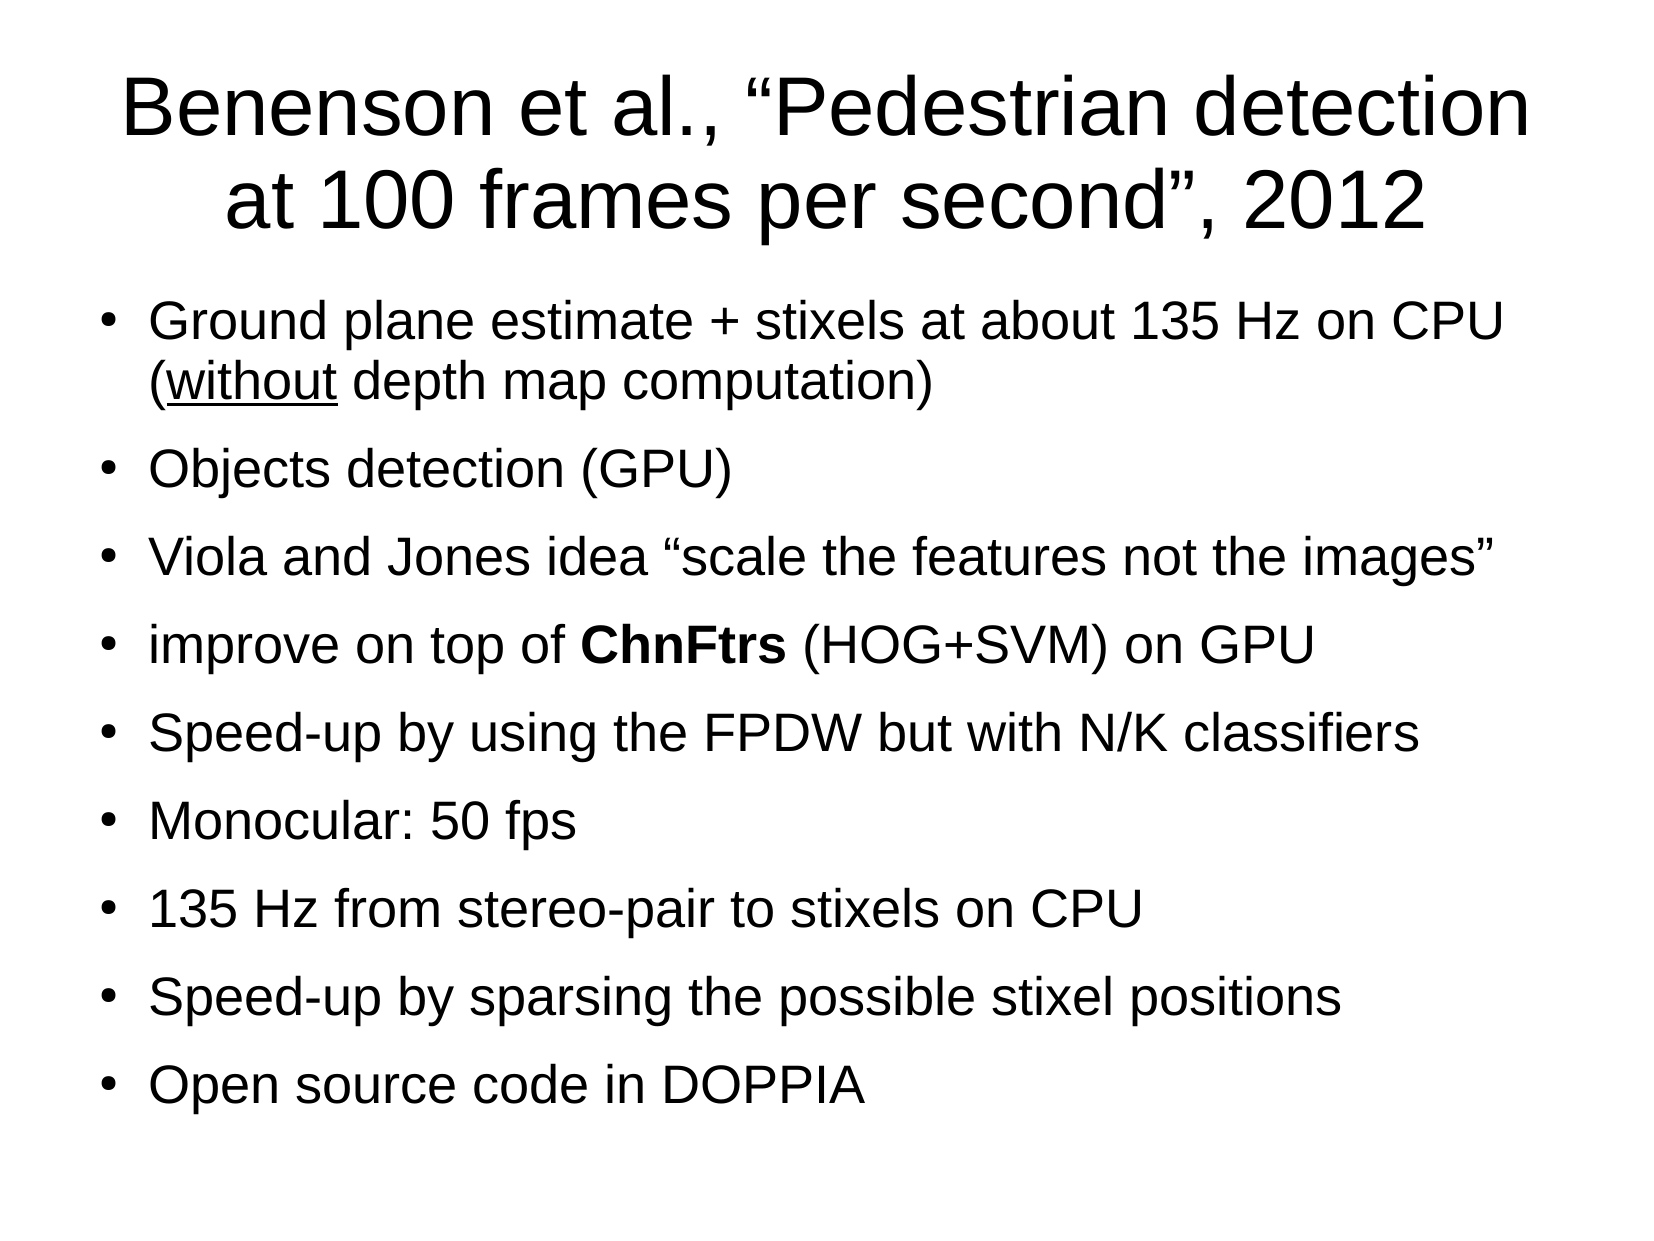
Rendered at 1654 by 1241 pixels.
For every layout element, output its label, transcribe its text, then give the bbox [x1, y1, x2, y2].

list Ground plane estimate + stixels at about 135 Hz on CPU (without depth map computation) Objects detection (GPU) Viola and Jones idea “scale the features not the images” improve on top of ChnFtrs (HOG+SVM) on GPU Speed-up by using the FPDW but with N/K classifiers Monocular: 50 fps 135 Hz from stereo-pair to stixels on CPU Speed-up by sparsing the possible stixel positions Open source code in DOPPIA [82, 290, 1538, 1126]
title Benenson et al., “Pedestrian detection at 100 frames per second”, 2012 [82, 49, 1571, 257]
